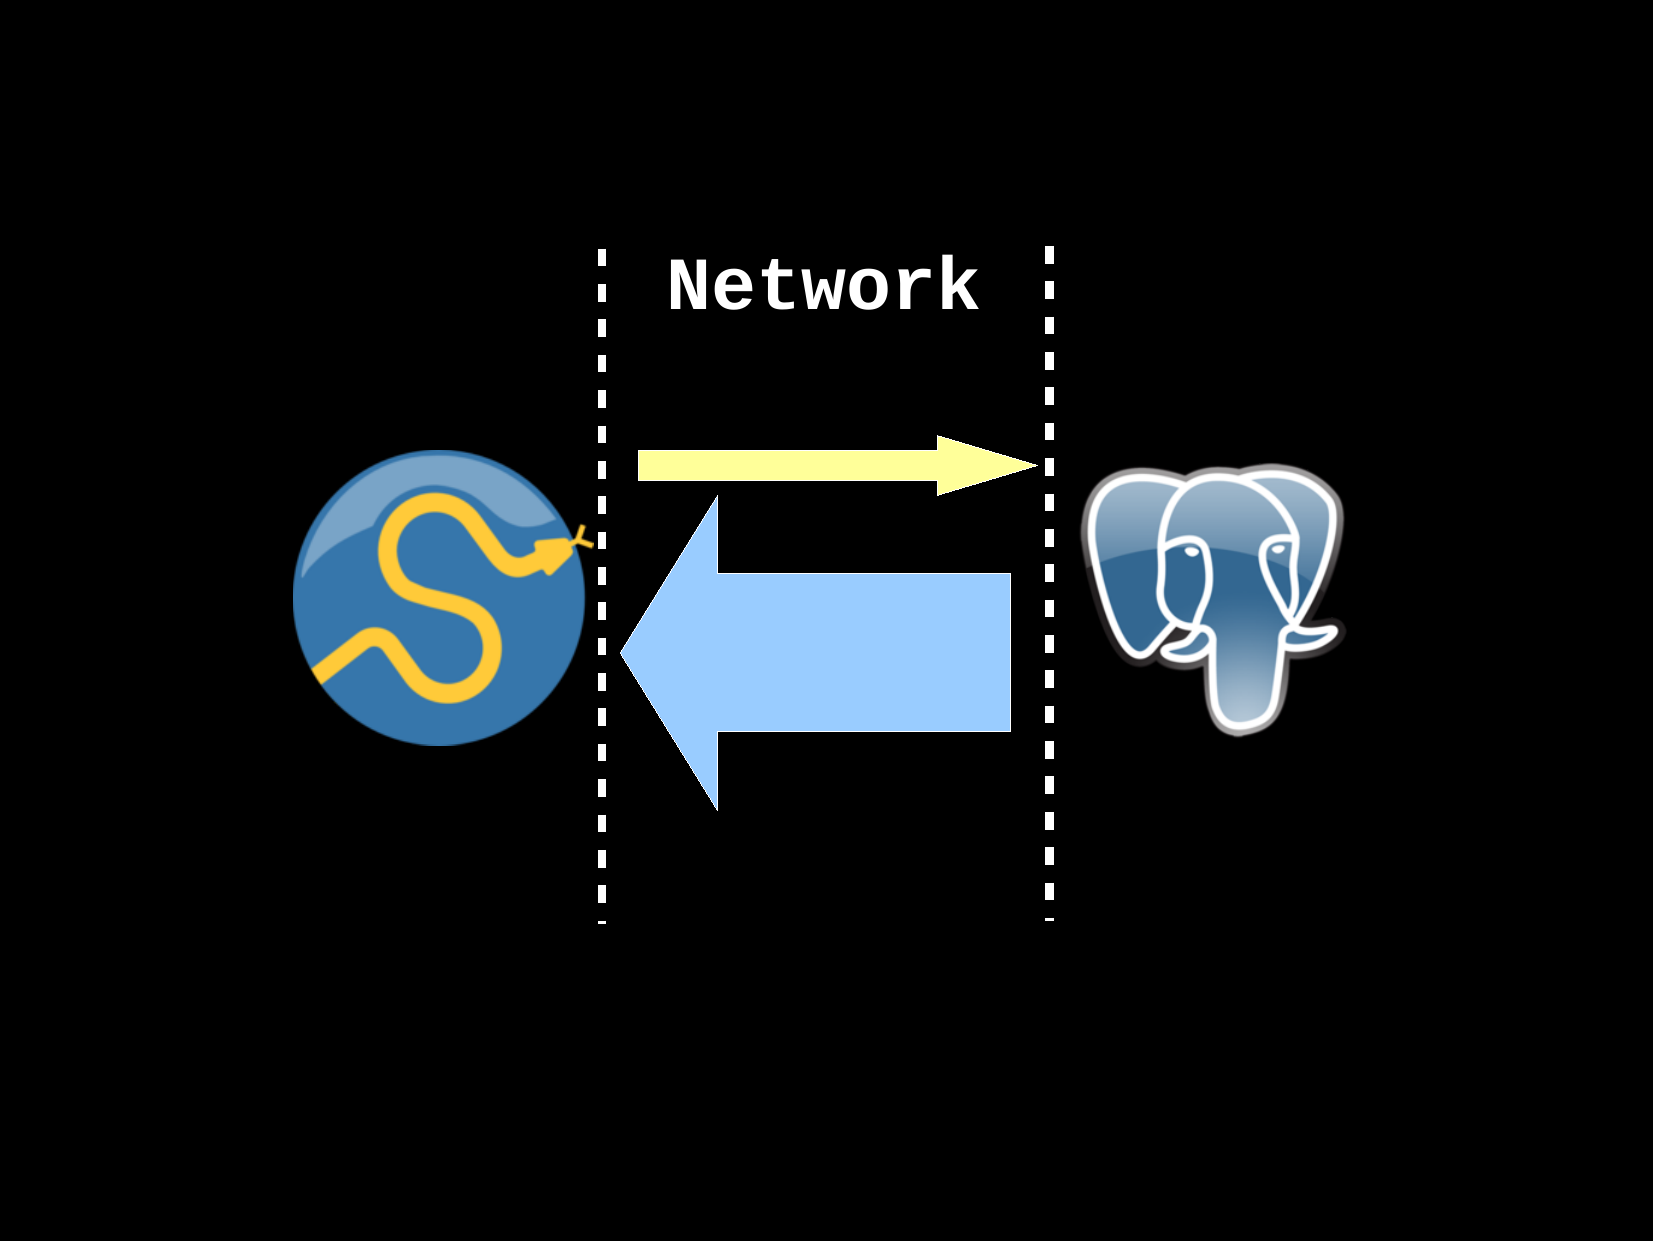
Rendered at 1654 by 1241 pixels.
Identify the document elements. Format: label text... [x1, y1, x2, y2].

picture [1063, 450, 1364, 751]
text_box Network [644, 240, 1005, 341]
text_box [620, 495, 1011, 811]
picture [293, 450, 594, 746]
text_box [638, 435, 1038, 496]
